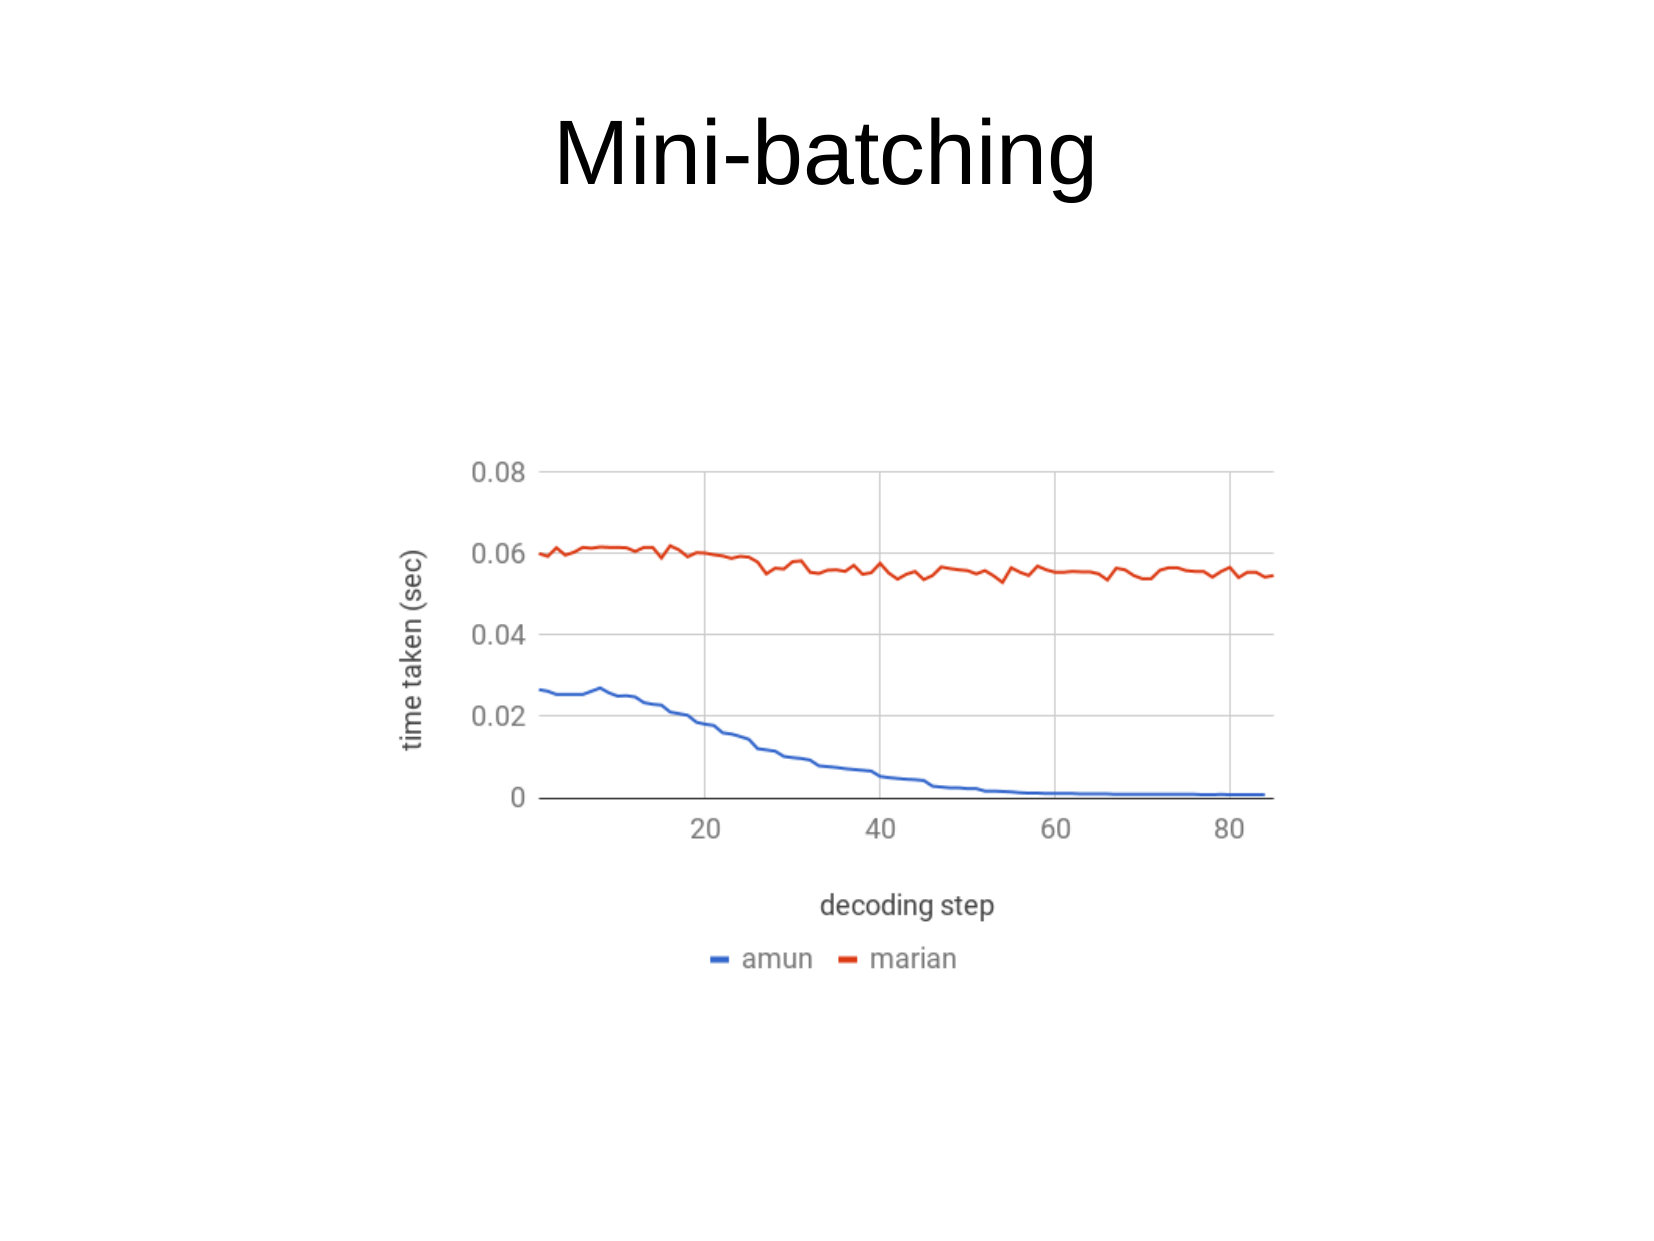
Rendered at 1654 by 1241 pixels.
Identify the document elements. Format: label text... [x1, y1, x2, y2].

title Mini-batching [82, 49, 1571, 257]
picture [365, 426, 1303, 1006]
